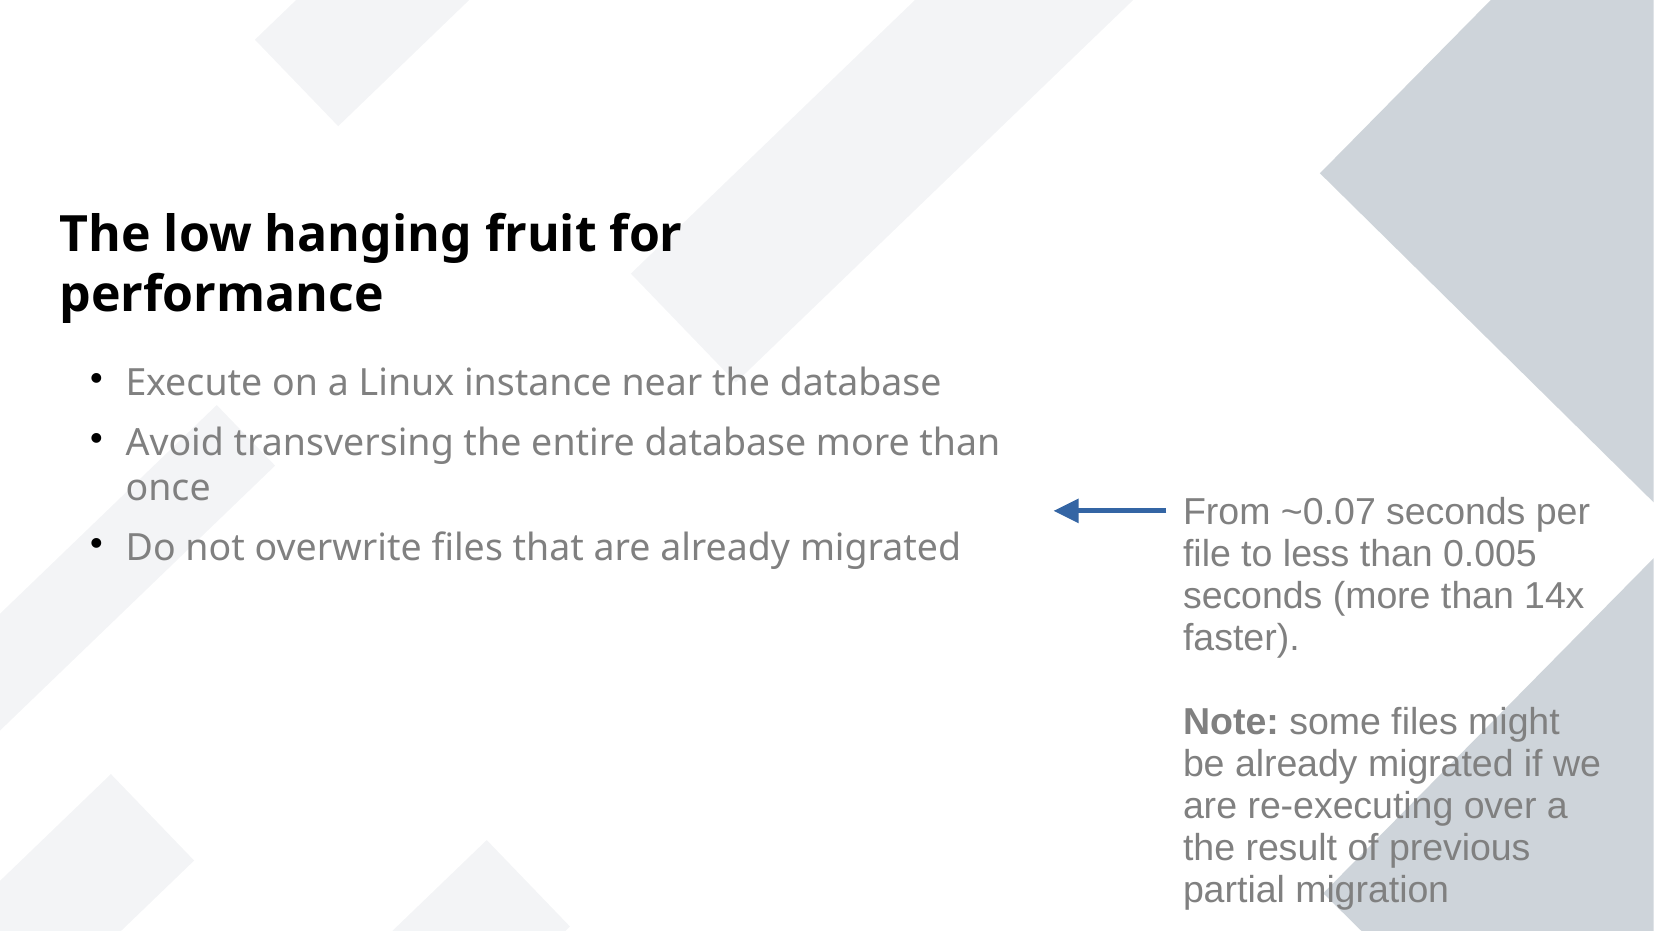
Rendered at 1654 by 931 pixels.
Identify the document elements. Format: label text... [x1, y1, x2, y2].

text_box The low hanging fruit for performance [44, 193, 1013, 301]
text_box From ~0.07 seconds per file to less than 0.005 seconds (more than 14x faster). Note: some files might be already migrated if we are re-executing over a the result of previous partial migration [1168, 483, 1619, 919]
text_box Execute on a Linux instance near the database Avoid transversing the entire database more than once Do not overwrite files that are already migrated [75, 350, 1088, 680]
